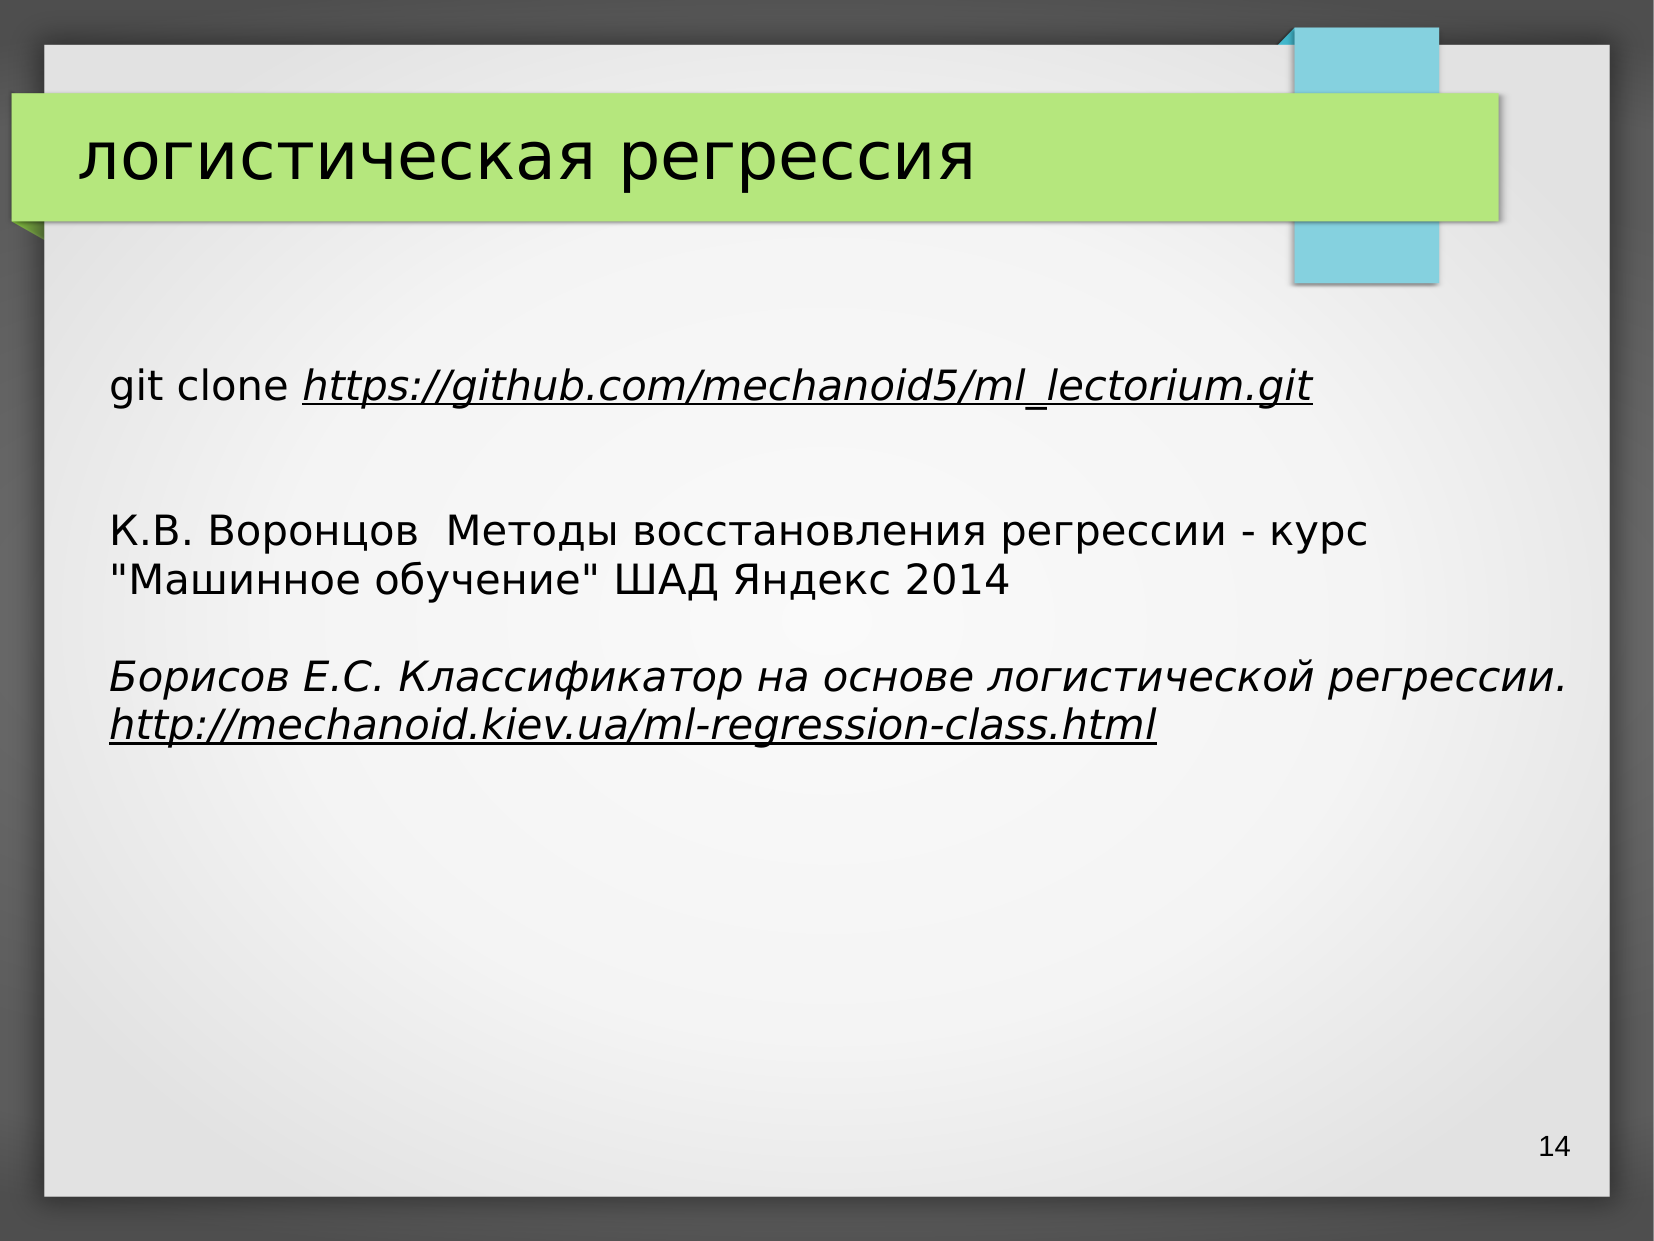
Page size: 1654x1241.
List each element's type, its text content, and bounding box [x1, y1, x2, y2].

title логистическая регрессия [77, 108, 1460, 205]
text_box git clone https://github.com/mechanoid5/ml_lectorium.git К.В. Воронцов Методы восстановления регрессии - курс "Машинное обучение" ШАД Яндекс 2014 Борисов Е.С. Классификатор на основе логистической регрессии. http://mechanoid.kiev.ua/ml-regression-class.html [94, 354, 1595, 1145]
picture [0, 0, 1654, 1241]
